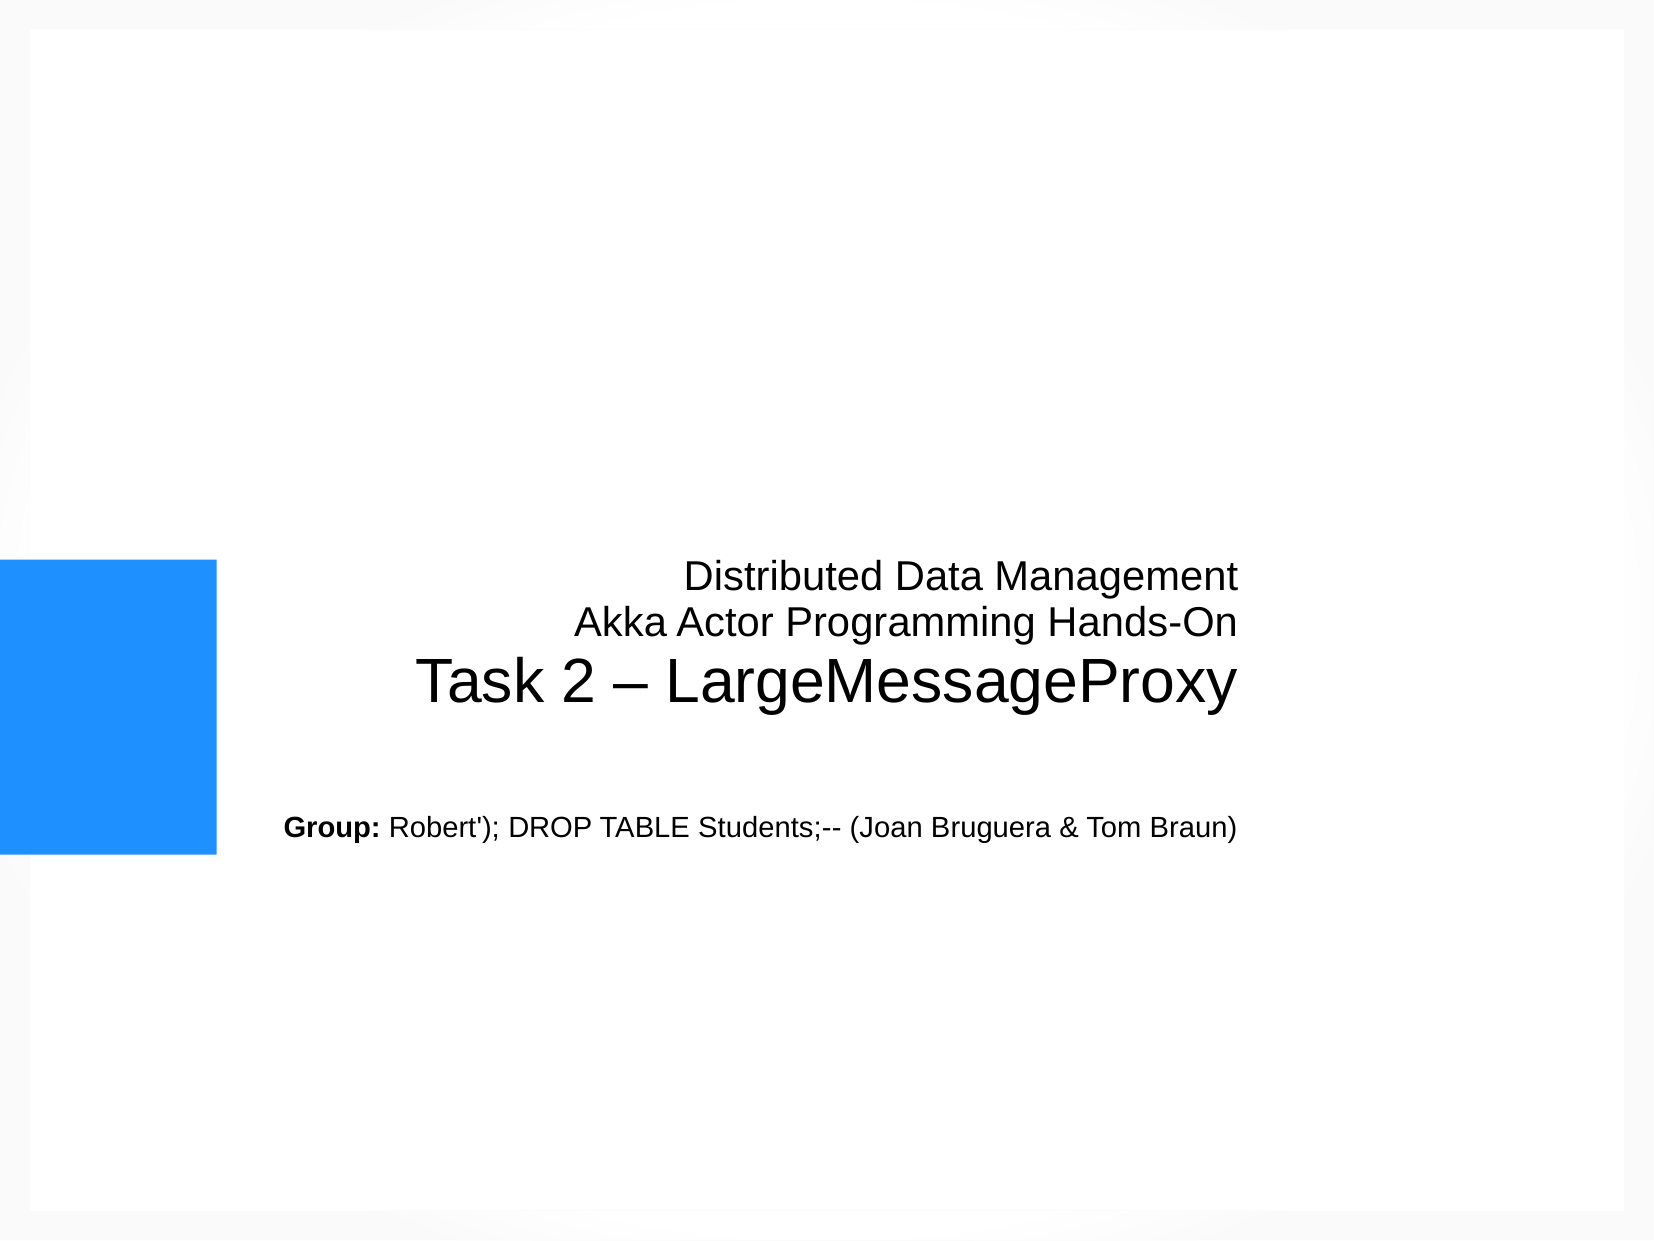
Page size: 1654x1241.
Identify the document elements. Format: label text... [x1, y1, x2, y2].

title Distributed Data Management Akka Actor Programming Hands-On Task 2 – LargeMessageProxy Group: Robert'); DROP TABLE Students;-- (Joan Bruguera & Tom Braun) [283, 551, 1300, 870]
